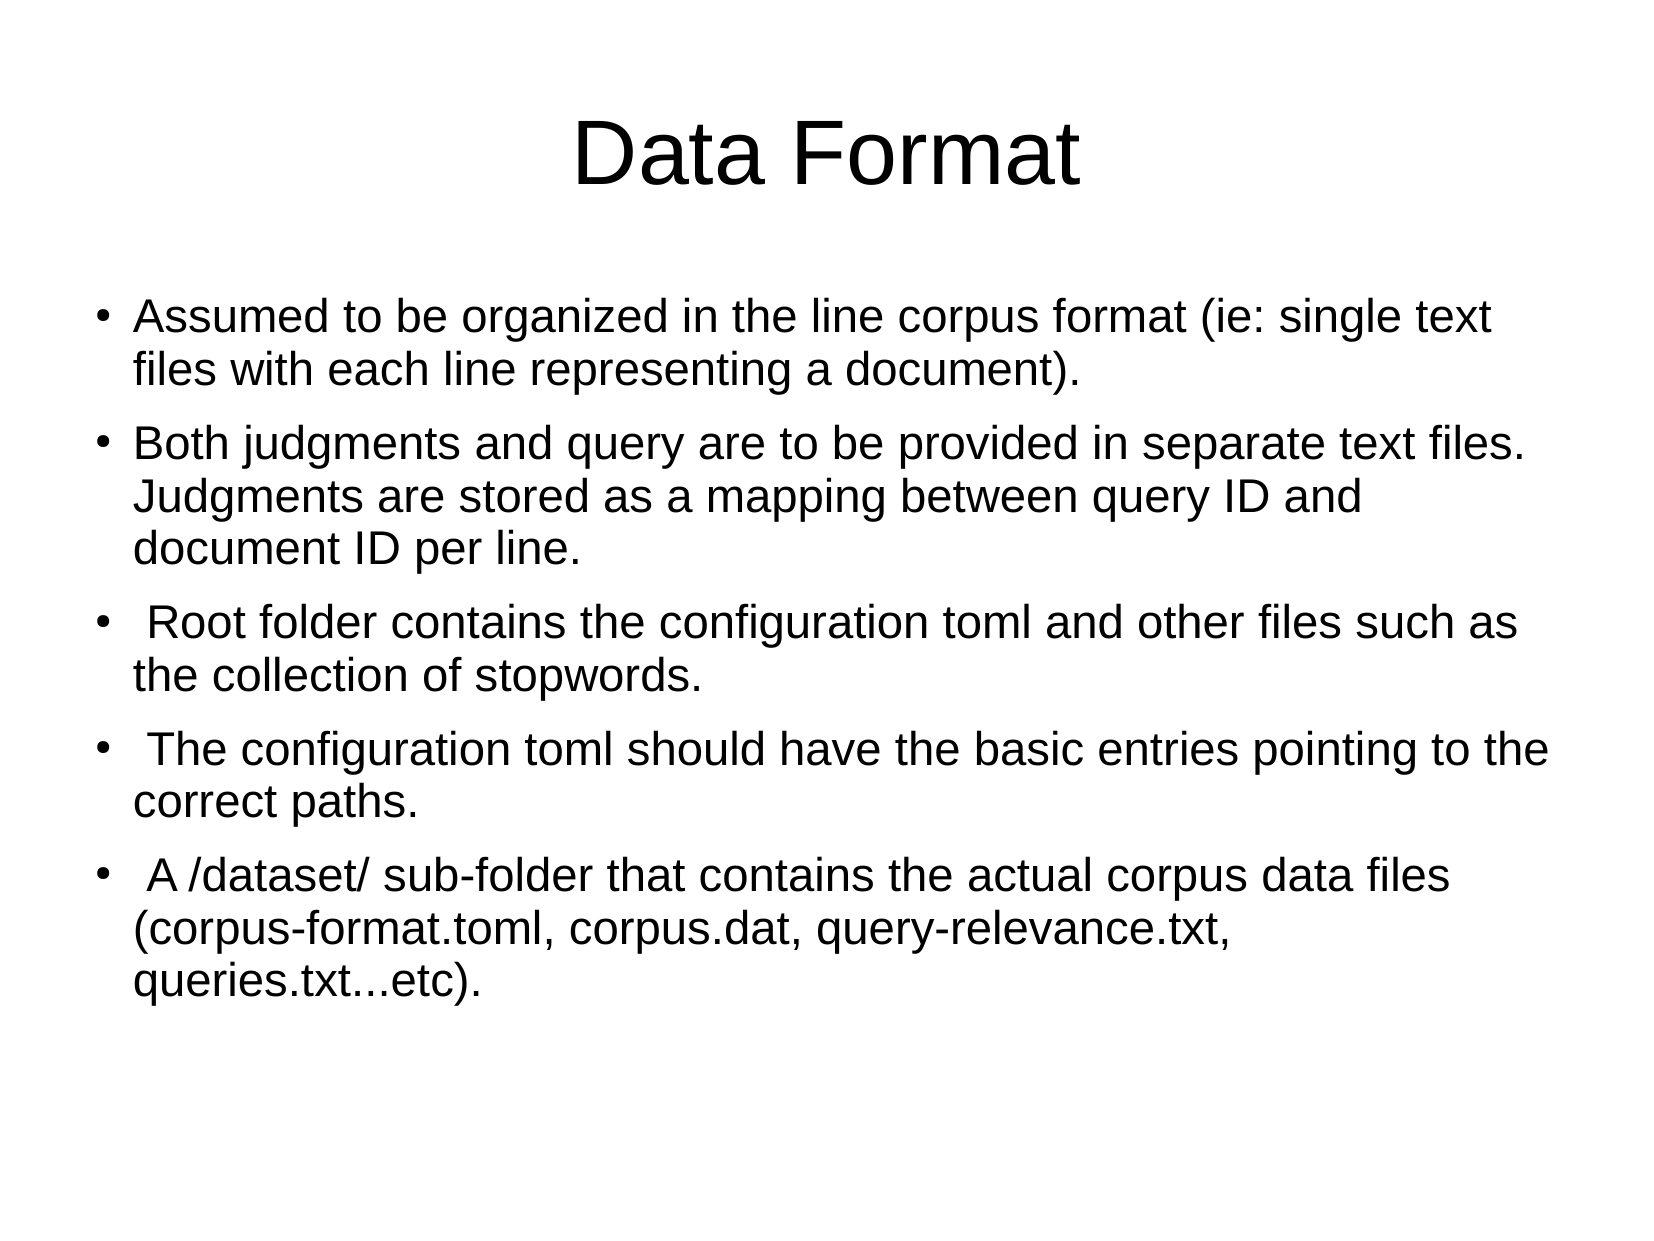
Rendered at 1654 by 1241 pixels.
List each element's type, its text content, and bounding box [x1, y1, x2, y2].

title Data Format [82, 49, 1571, 257]
list Assumed to be organized in the line corpus format (ie: single text files with each line representing a document). Both judgments and query are to be provided in separate text files. Judgments are stored as a mapping between query ID and document ID per line. Root folder contains the configuration toml and other files such as the collection of stopwords. The configuration toml should have the basic entries pointing to the correct paths. A /dataset/ sub-folder that contains the actual corpus data files (corpus-format.toml, corpus.dat, query-relevance.txt, queries.txt...etc). [82, 290, 1571, 1010]
